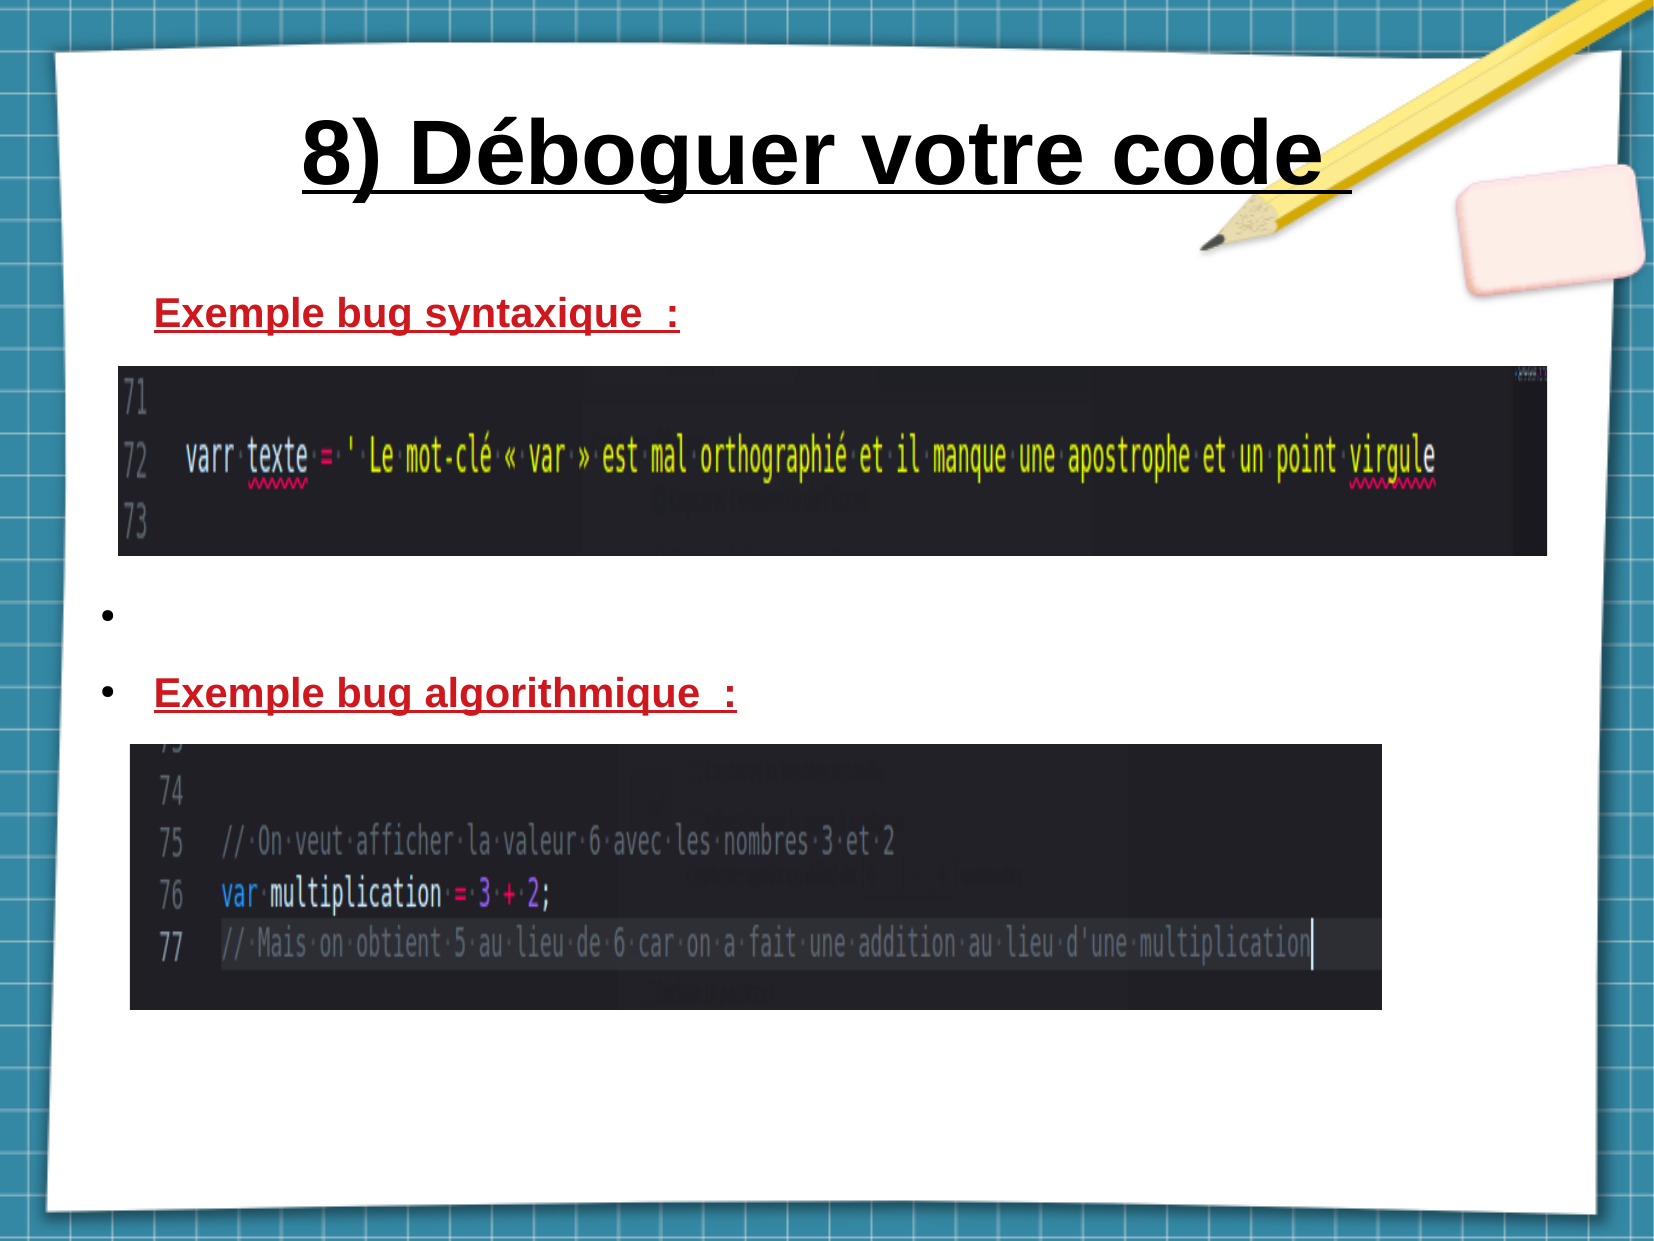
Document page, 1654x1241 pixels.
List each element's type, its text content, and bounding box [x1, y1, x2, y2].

picture [0, 0, 1654, 1241]
title 8) Déboguer votre code [82, 49, 1571, 257]
list Exemple bug syntaxique : Exemple bug algorithmique : [82, 290, 1571, 1010]
